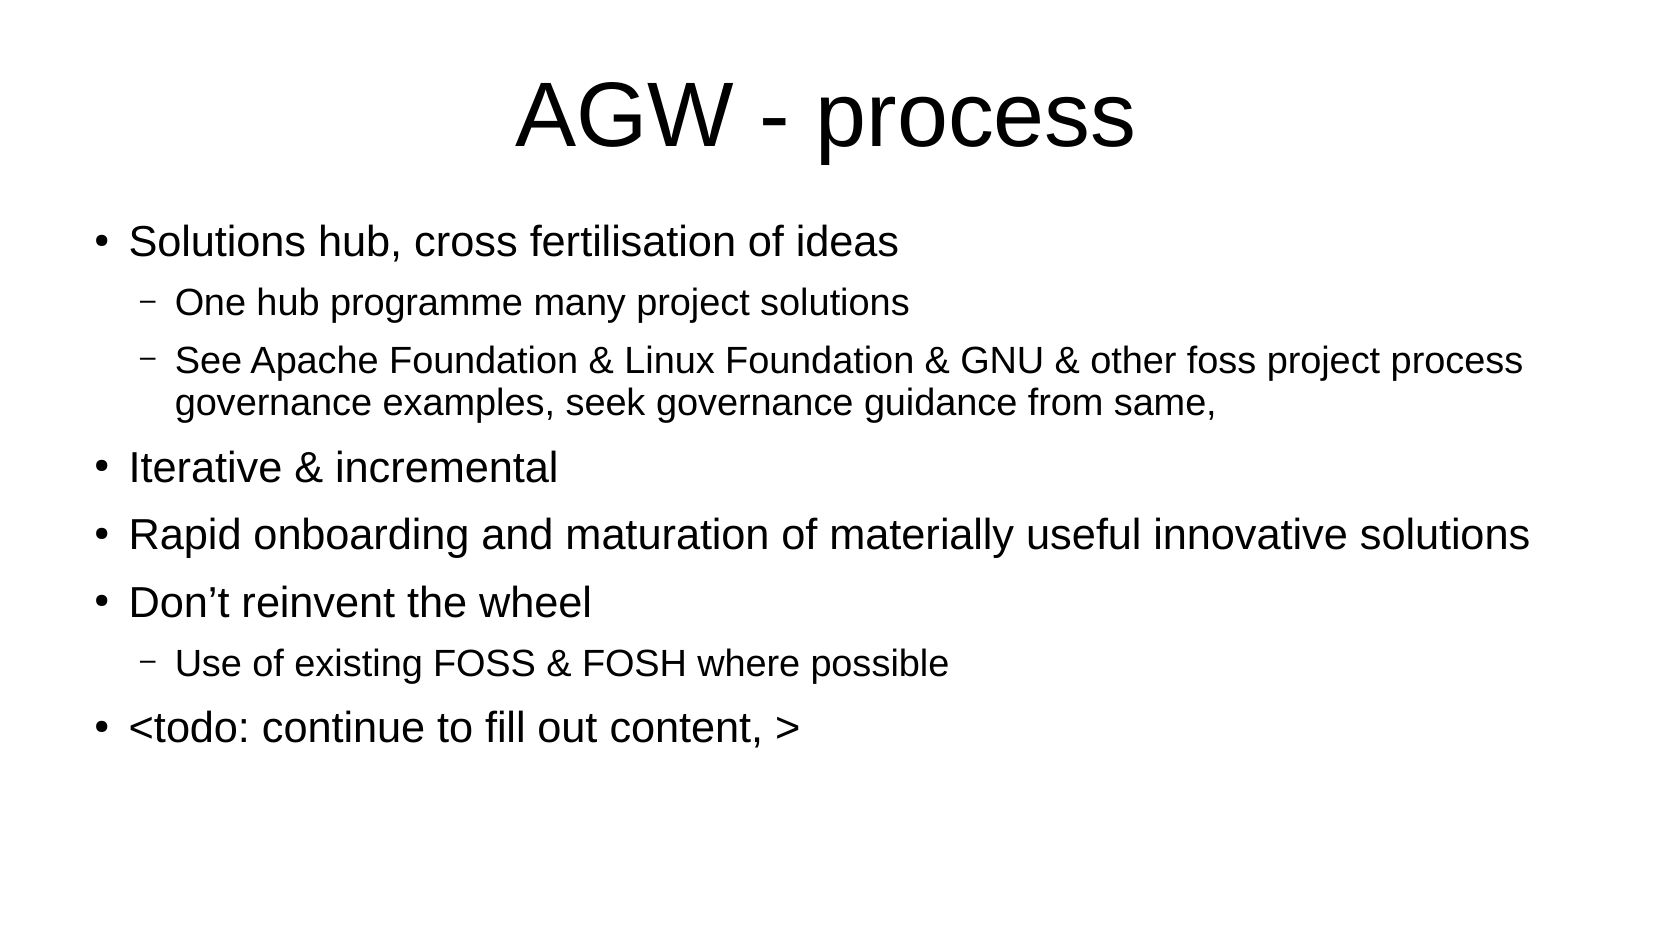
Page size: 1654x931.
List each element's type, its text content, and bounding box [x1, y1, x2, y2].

title AGW - process [82, 37, 1571, 193]
list Solutions hub, cross fertilisation of ideas One hub programme many project solutions See Apache Foundation & Linux Foundation & GNU & other foss project process governance examples, seek governance guidance from same, Iterative & incremental Rapid onboarding and maturation of materially useful innovative solutions Don’t reinvent the wheel Use of existing FOSS & FOSH where possible <todo: continue to fill out content, > [82, 217, 1571, 758]
